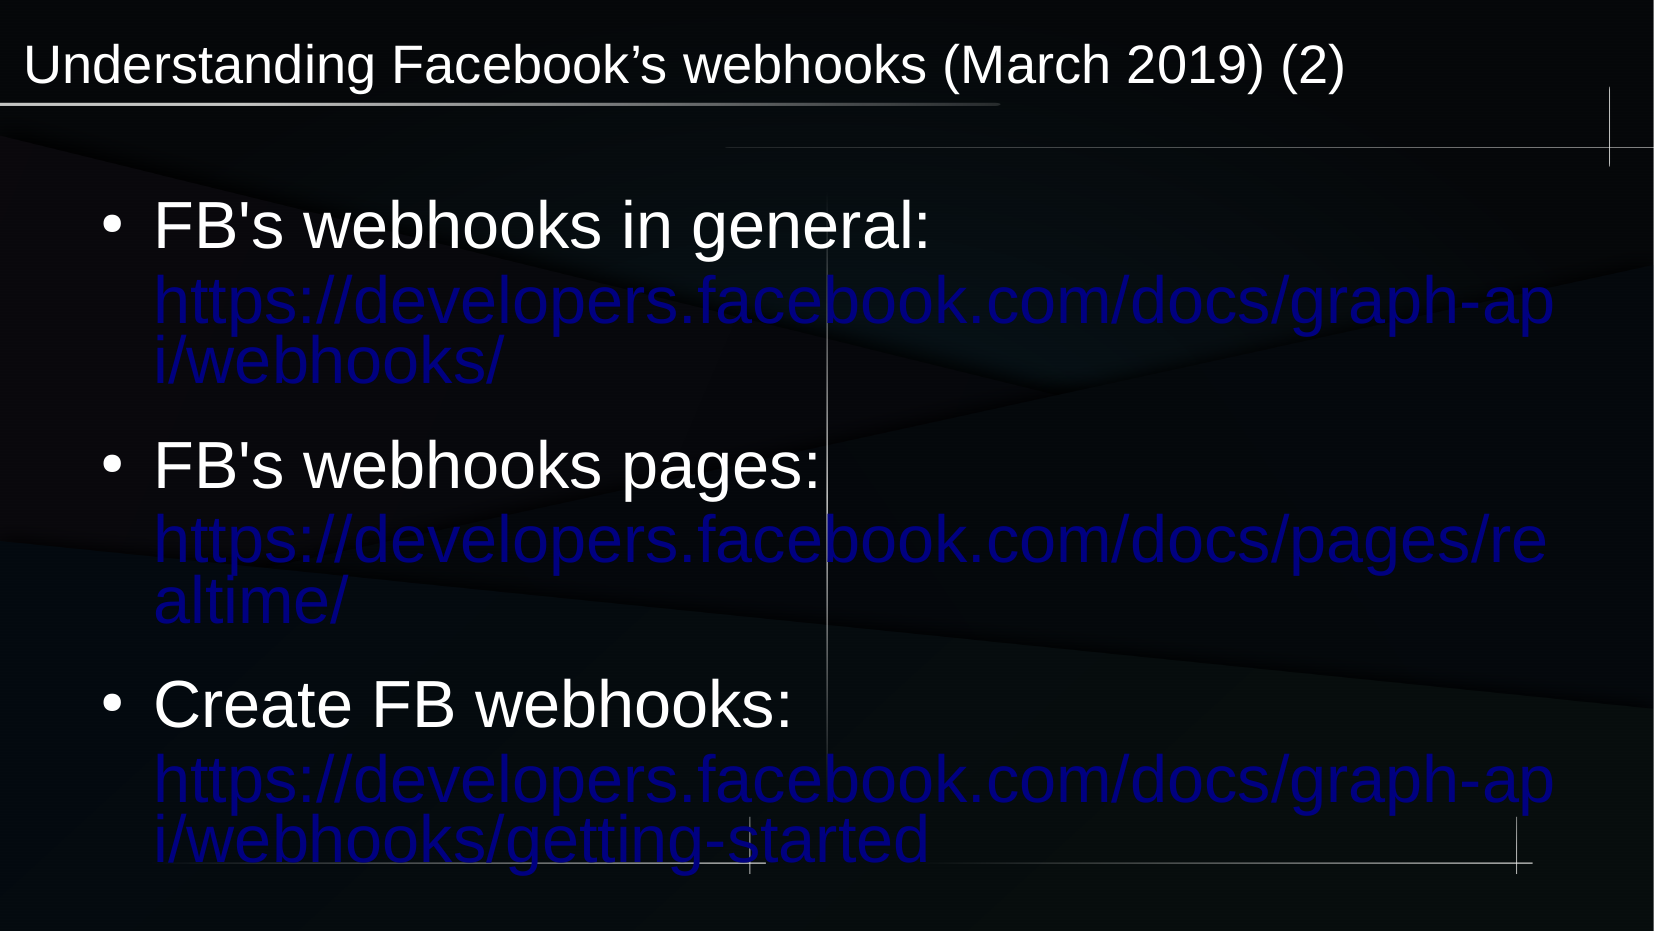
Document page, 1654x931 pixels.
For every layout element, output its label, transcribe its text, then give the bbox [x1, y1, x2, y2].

title Understanding Facebook’s webhooks (March 2019) (2) [23, 11, 1589, 119]
list FB's webhooks in general: https://developers.facebook.com/docs/graph-api/webhooks/ FB's webhooks pages: https://developers.facebook.com/docs/pages/realtime/ Create FB webhooks: https://developers.facebook.com/docs/graph-api/webhooks/getting-started [82, 188, 1571, 728]
picture [0, 0, 1654, 931]
